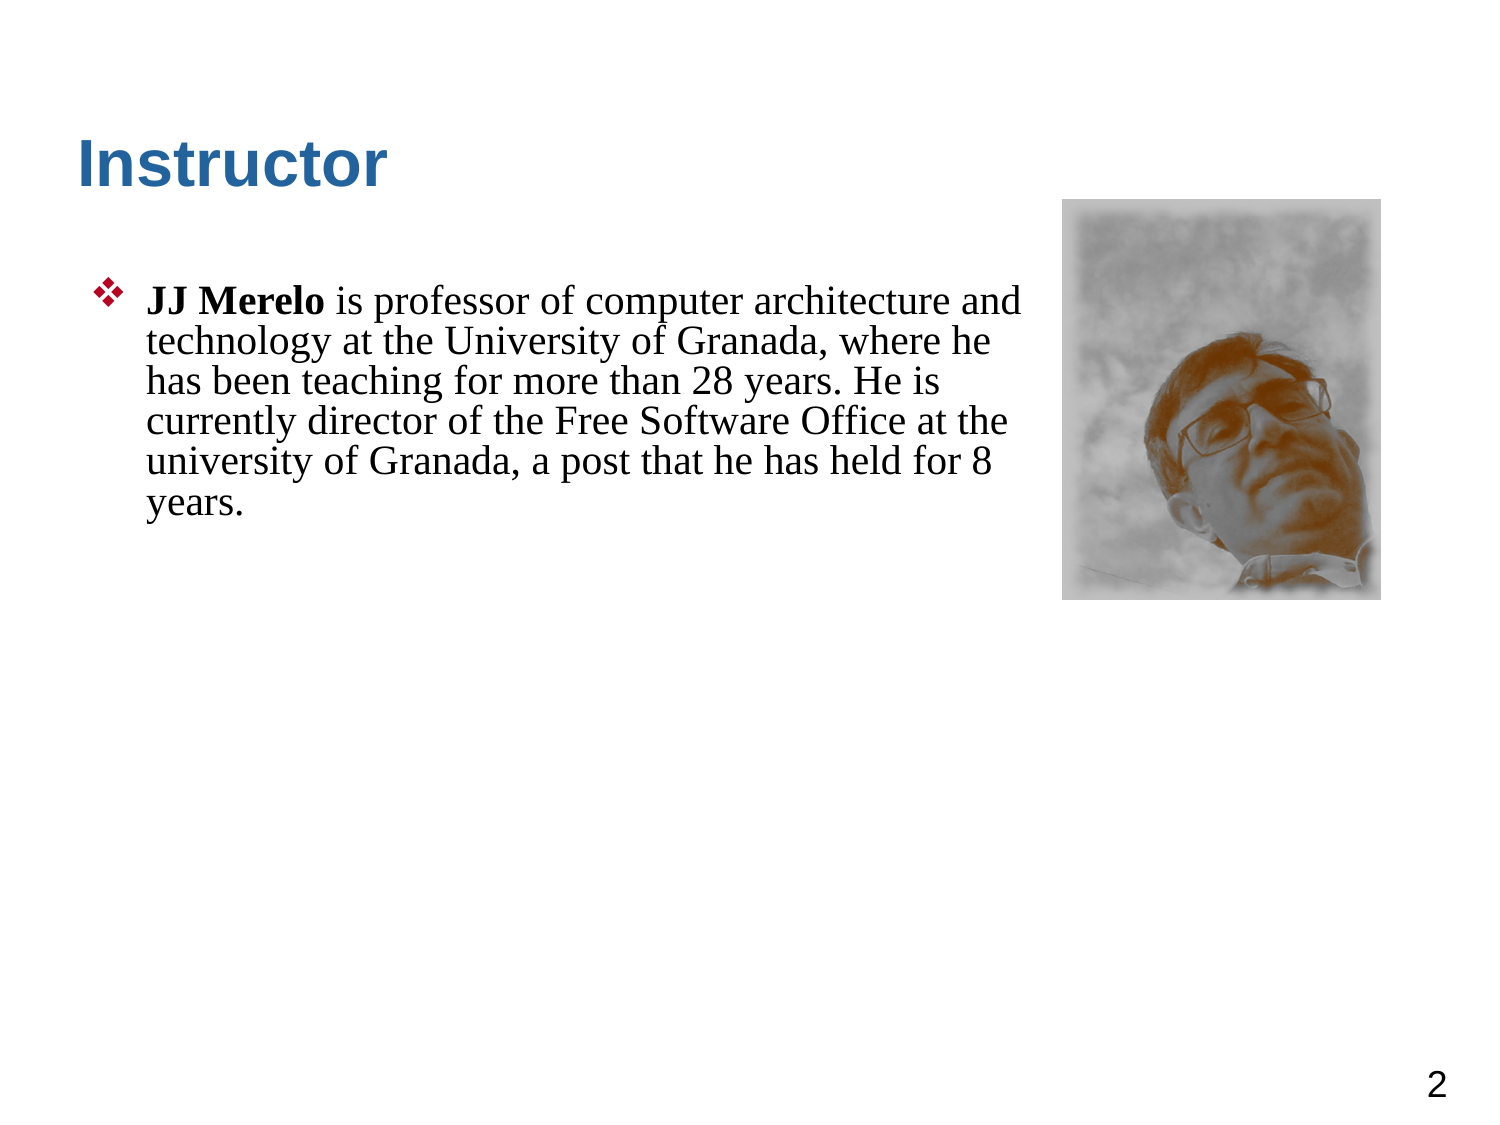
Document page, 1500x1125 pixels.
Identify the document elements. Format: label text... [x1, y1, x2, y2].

text_box <number> [62, 1037, 1463, 1113]
list Instructor [62, 112, 1429, 1026]
